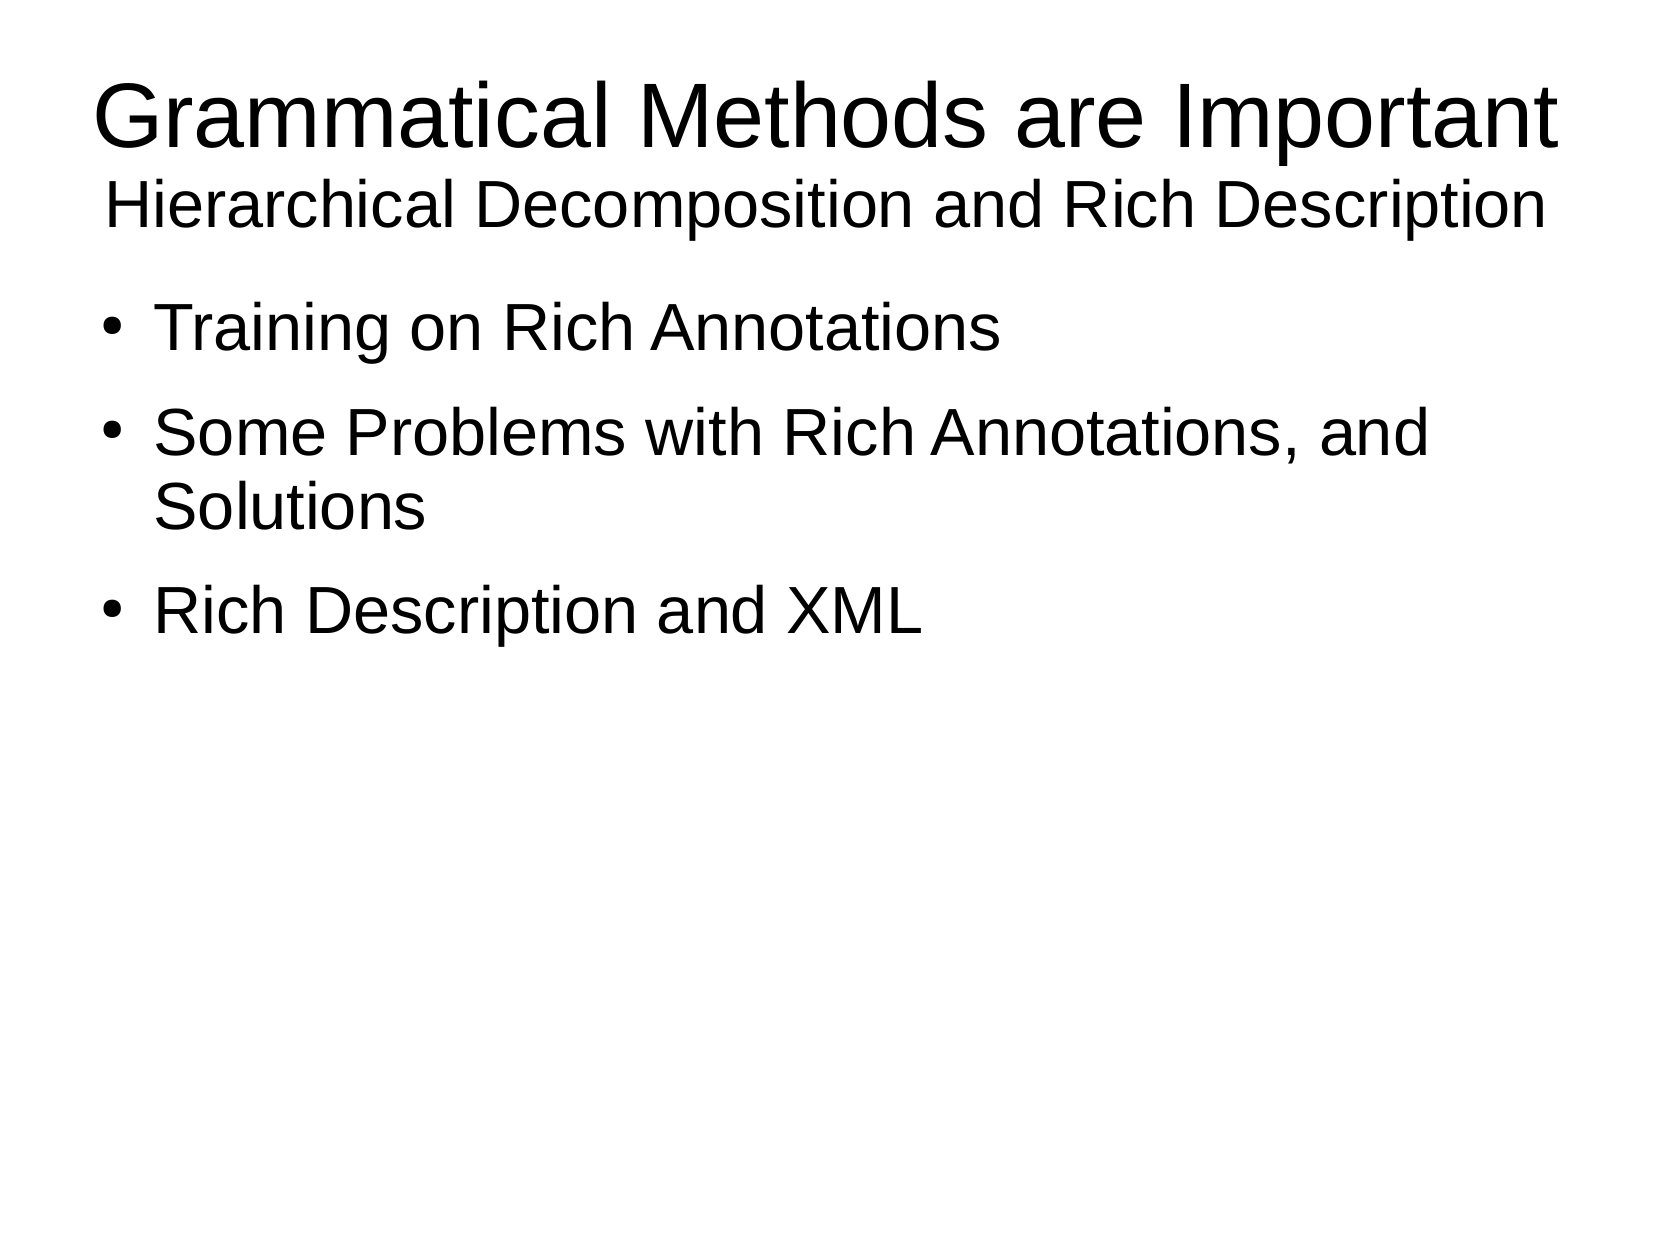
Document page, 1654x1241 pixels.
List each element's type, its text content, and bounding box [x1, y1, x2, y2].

list Training on Rich Annotations Some Problems with Rich Annotations, and Solutions Rich Description and XML [82, 290, 1571, 1109]
title Grammatical Methods are Important Hierarchical Decomposition and Rich Description [82, 56, 1571, 250]
